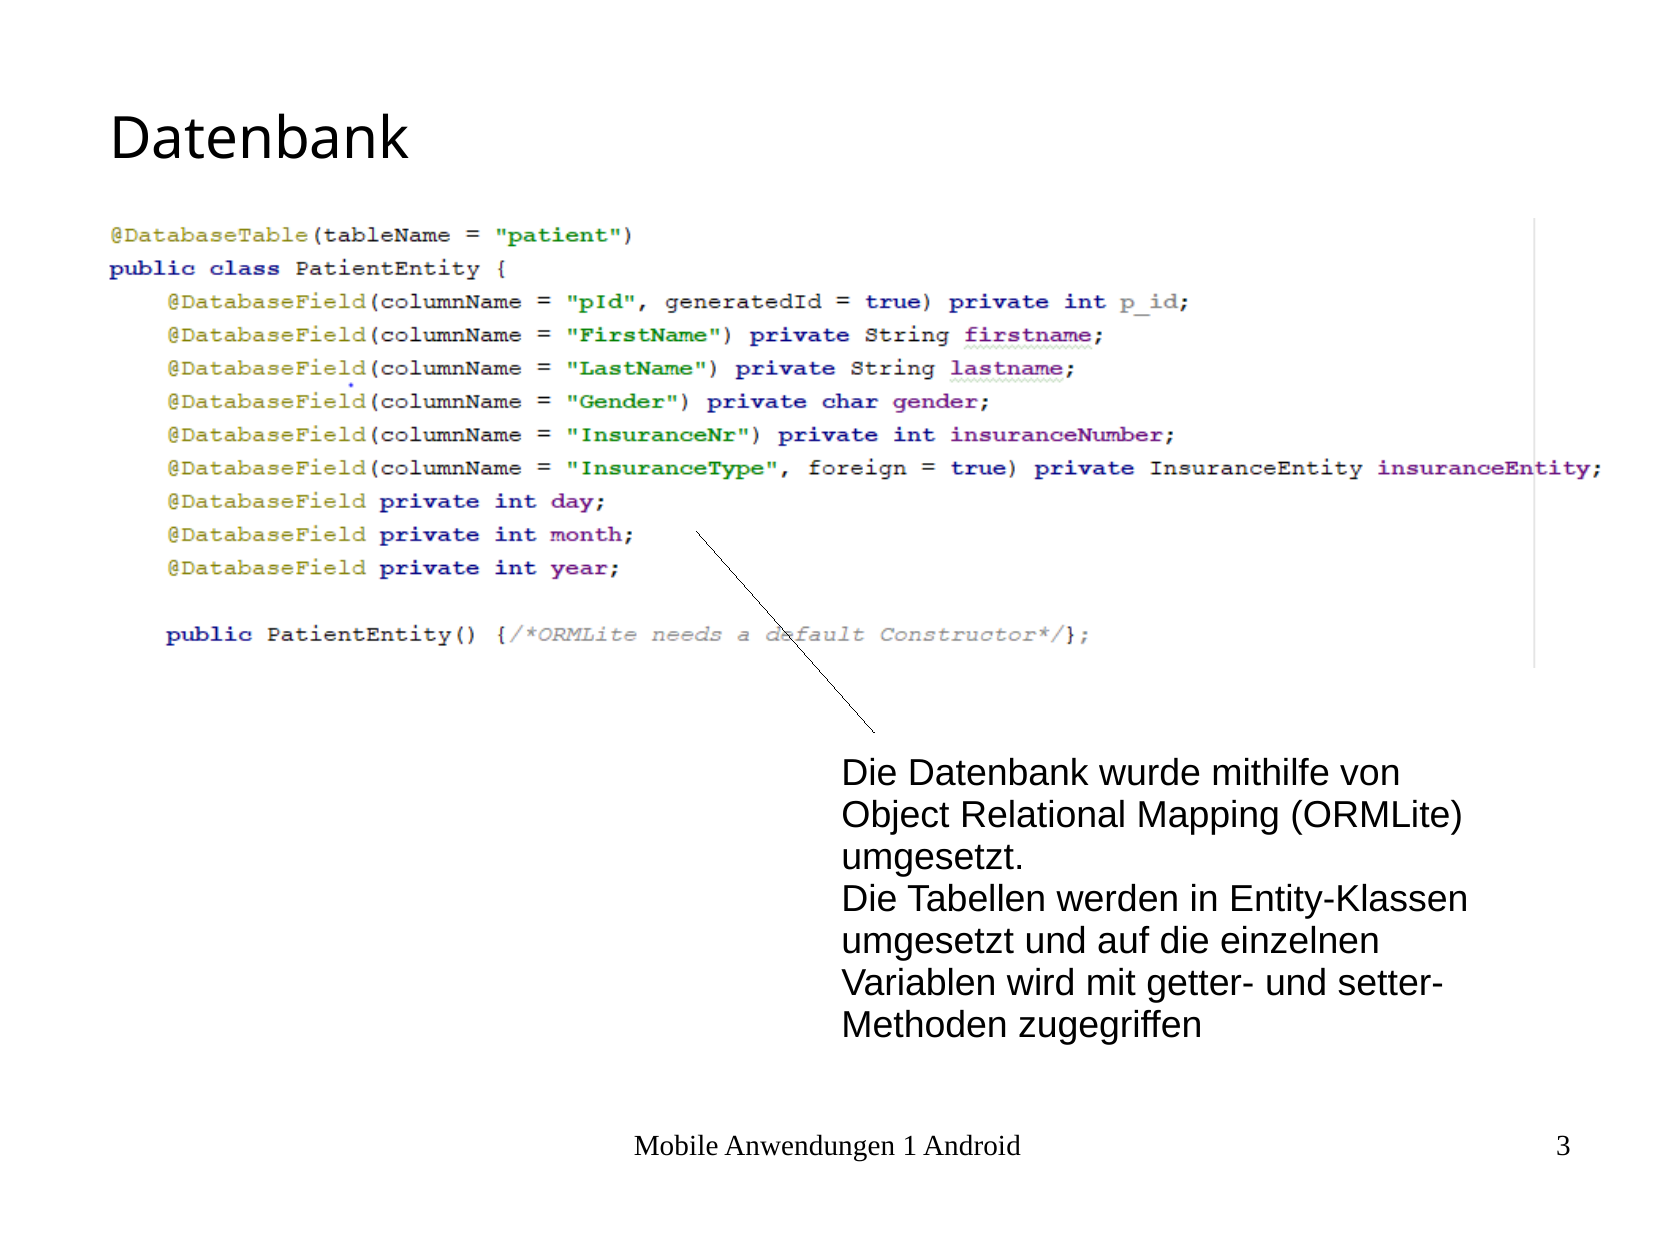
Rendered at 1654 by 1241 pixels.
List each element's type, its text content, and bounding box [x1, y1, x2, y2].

text_box Die Datenbank wurde mithilfe von Object Relational Mapping (ORMLite) umgesetzt. Die Tabellen werden in Entity-Klassen umgesetzt und auf die einzelnen Variablen wird mit getter- und setter-Methoden zugegriffen [826, 744, 1512, 1096]
picture [102, 218, 1616, 668]
text_box Datenbank [94, 88, 417, 174]
